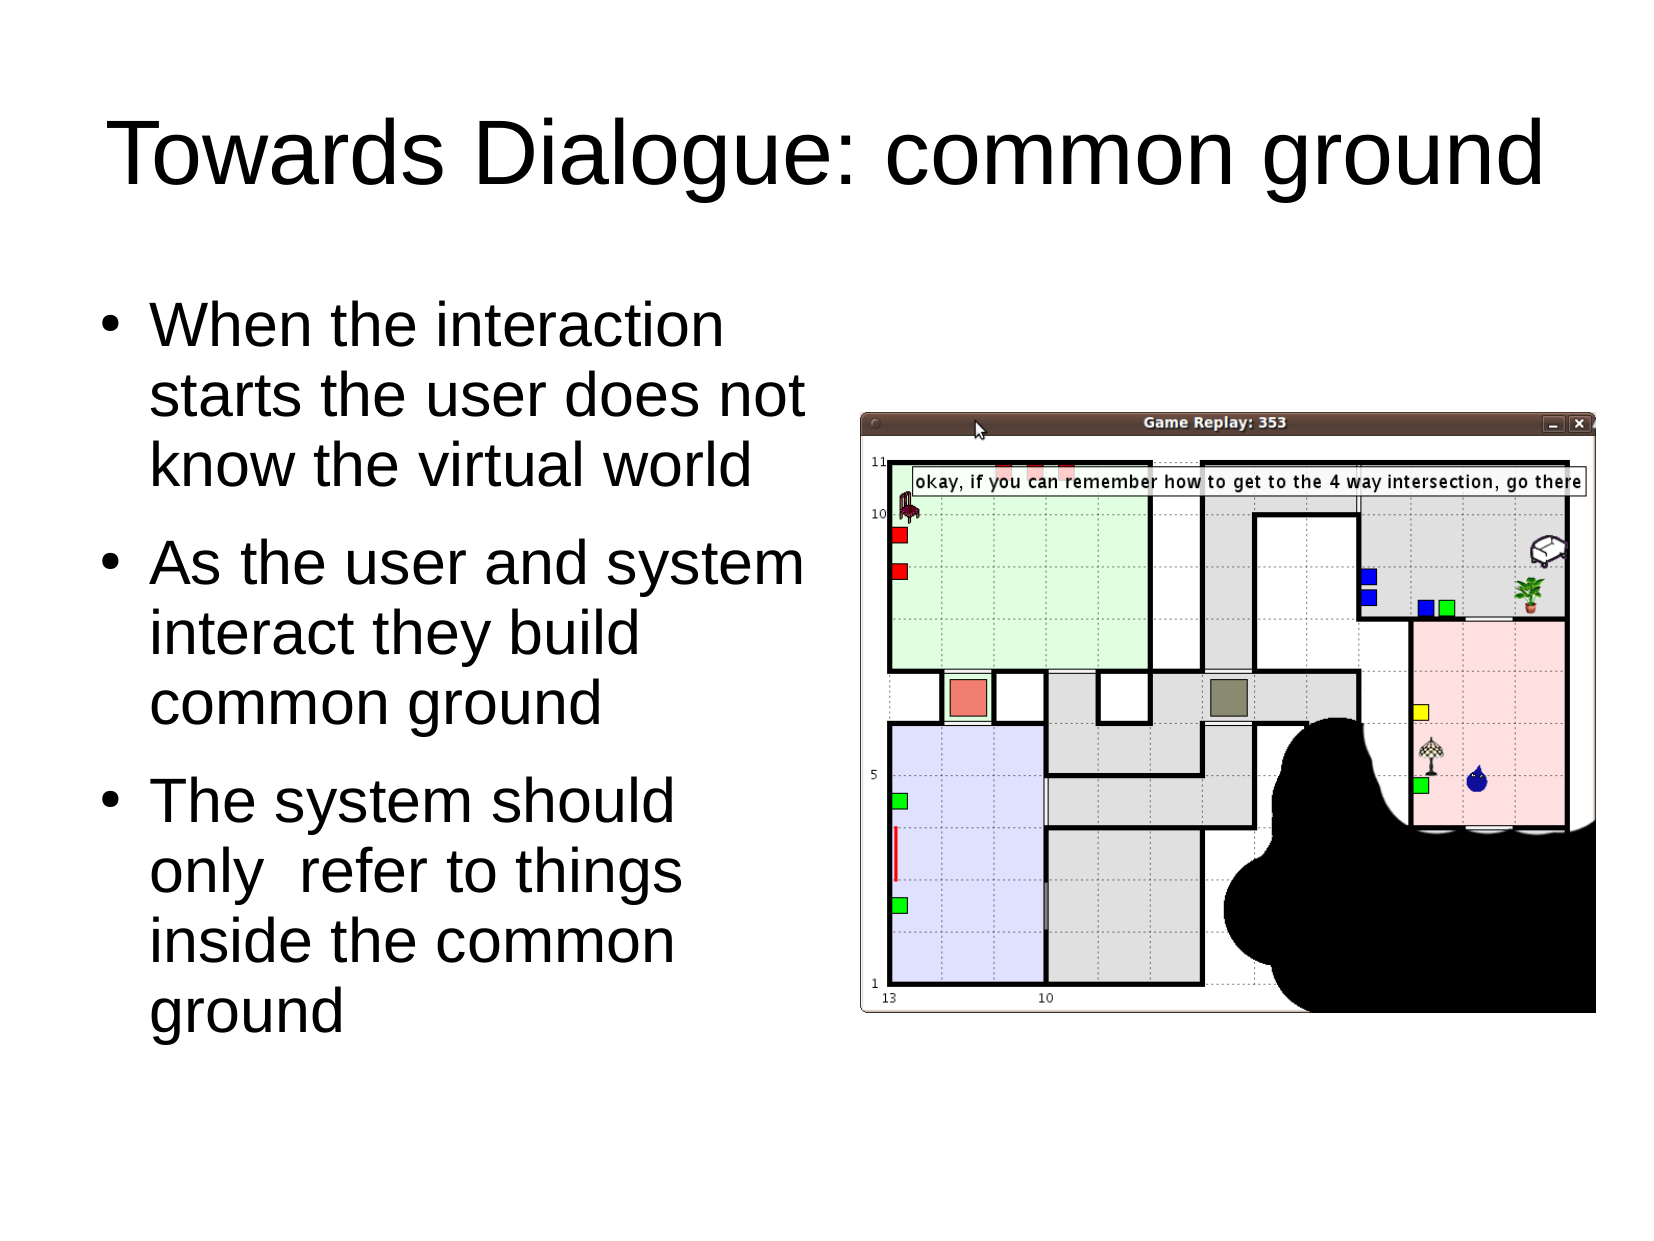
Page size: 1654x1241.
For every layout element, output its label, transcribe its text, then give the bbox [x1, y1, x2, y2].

list When the interaction starts the user does not know the virtual world As the user and system interact they build common ground The system should only refer to things inside the common ground [82, 290, 809, 1109]
title Towards Dialogue: common ground [82, 49, 1571, 257]
picture [860, 412, 1596, 1013]
